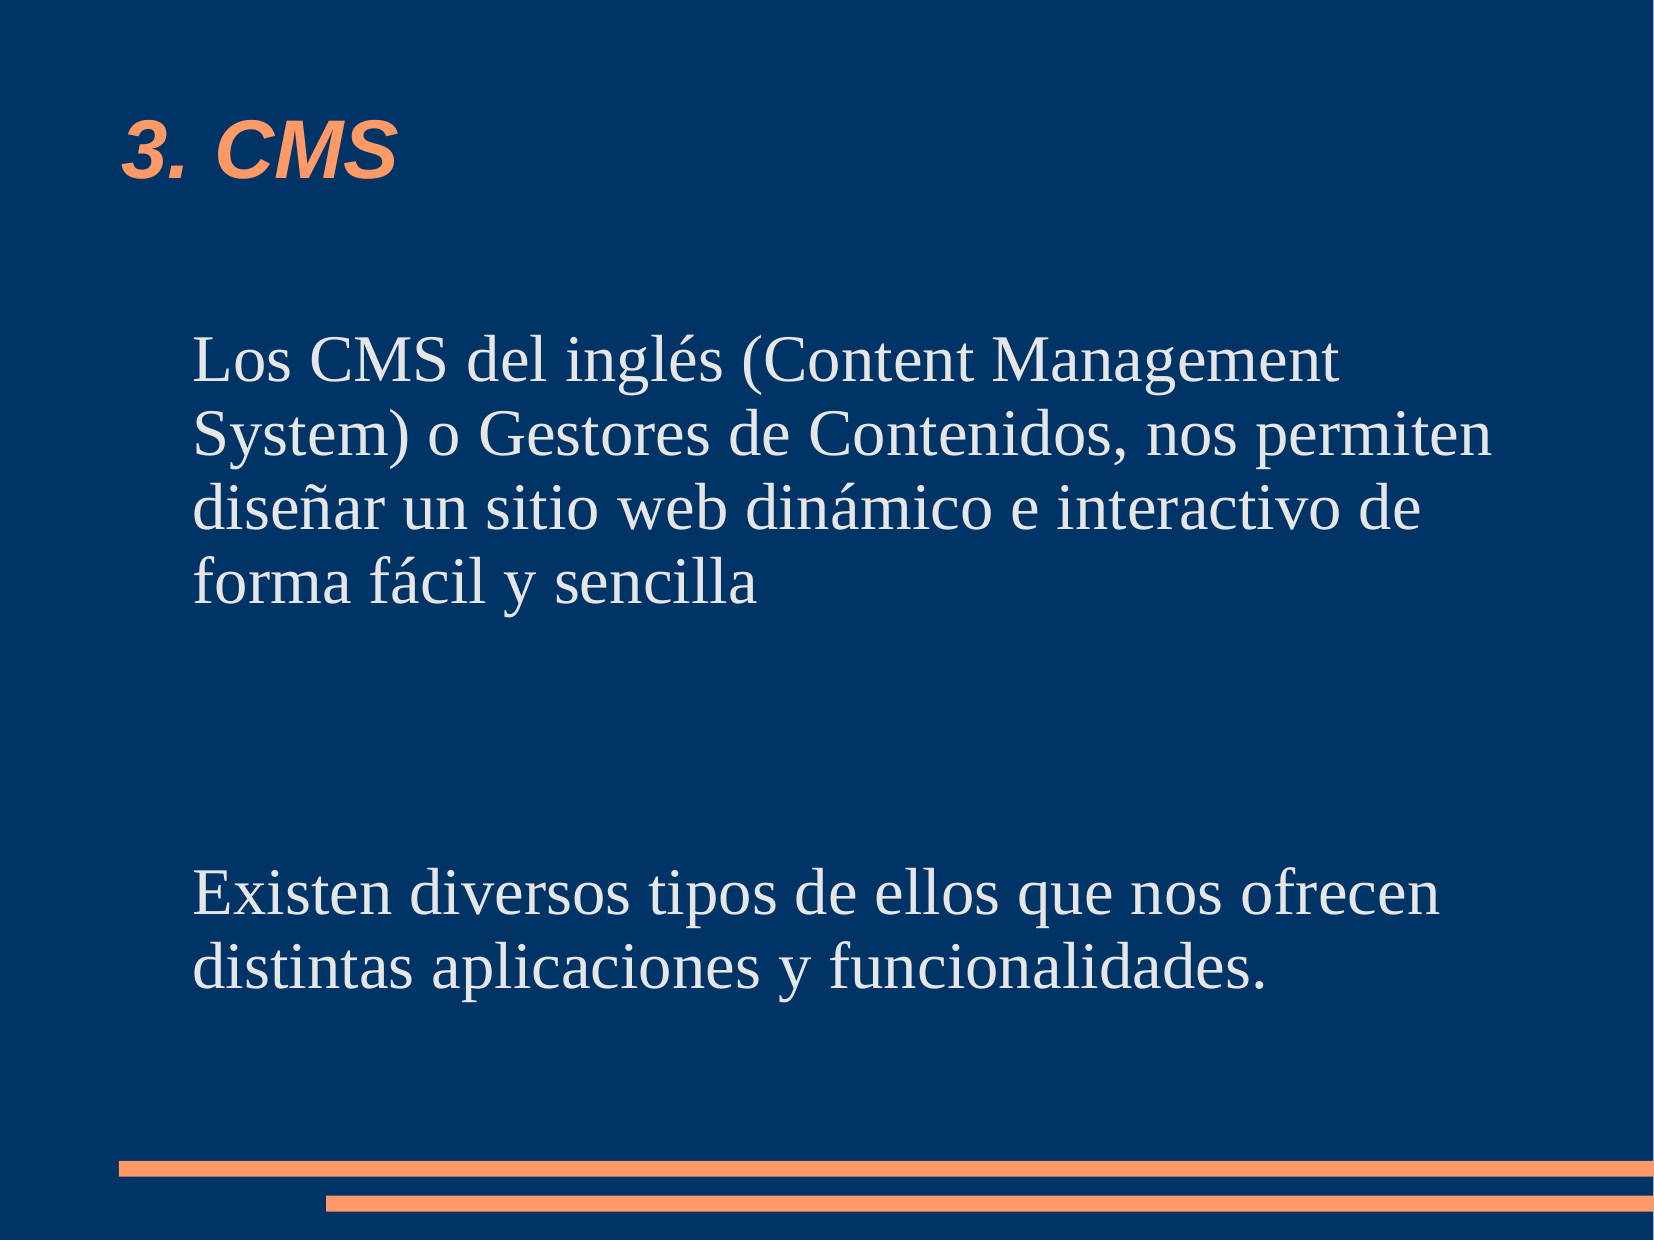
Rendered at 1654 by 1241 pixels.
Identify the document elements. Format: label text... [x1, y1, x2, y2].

list Los CMS del inglés (Content Management System) o Gestores de Contenidos, nos permiten diseñar un sitio web dinámico e interactivo de forma fácil y sencilla Existen diversos tipos de ellos que nos ofrecen distintas aplicaciones y funcionalidades. [121, 322, 1561, 1132]
title 3. CMS [121, 46, 1534, 254]
